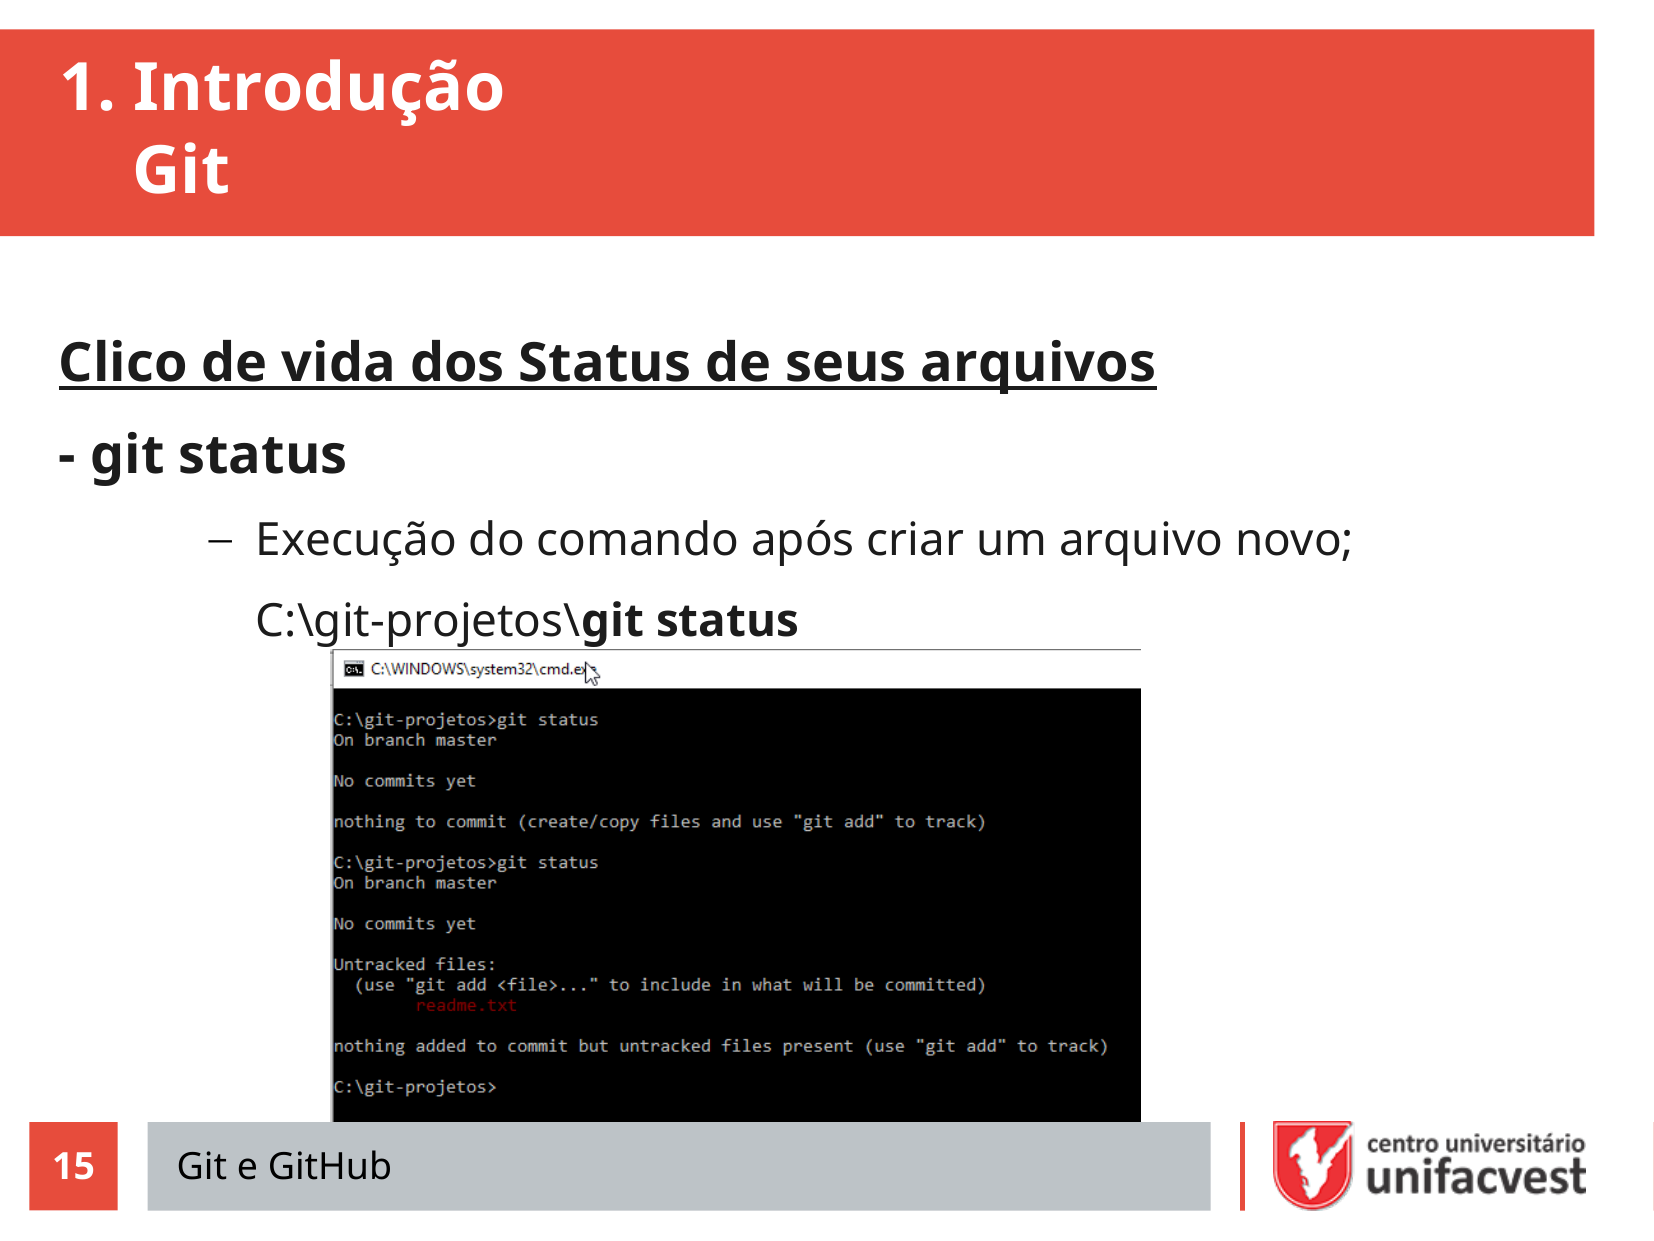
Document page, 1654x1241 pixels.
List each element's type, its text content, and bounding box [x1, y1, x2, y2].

picture [1273, 1121, 1586, 1211]
list Clico de vida dos Status de seus arquivos - git status Execução do comando após criar um arquivo novo; C:\git-projetos\git status [59, 324, 1566, 1093]
text_box Git e GitHub [161, 1132, 1212, 1196]
title 1. Introdução Git [59, 59, 1595, 207]
text_box [1245, 1120, 1654, 1212]
picture [330, 649, 1141, 1123]
